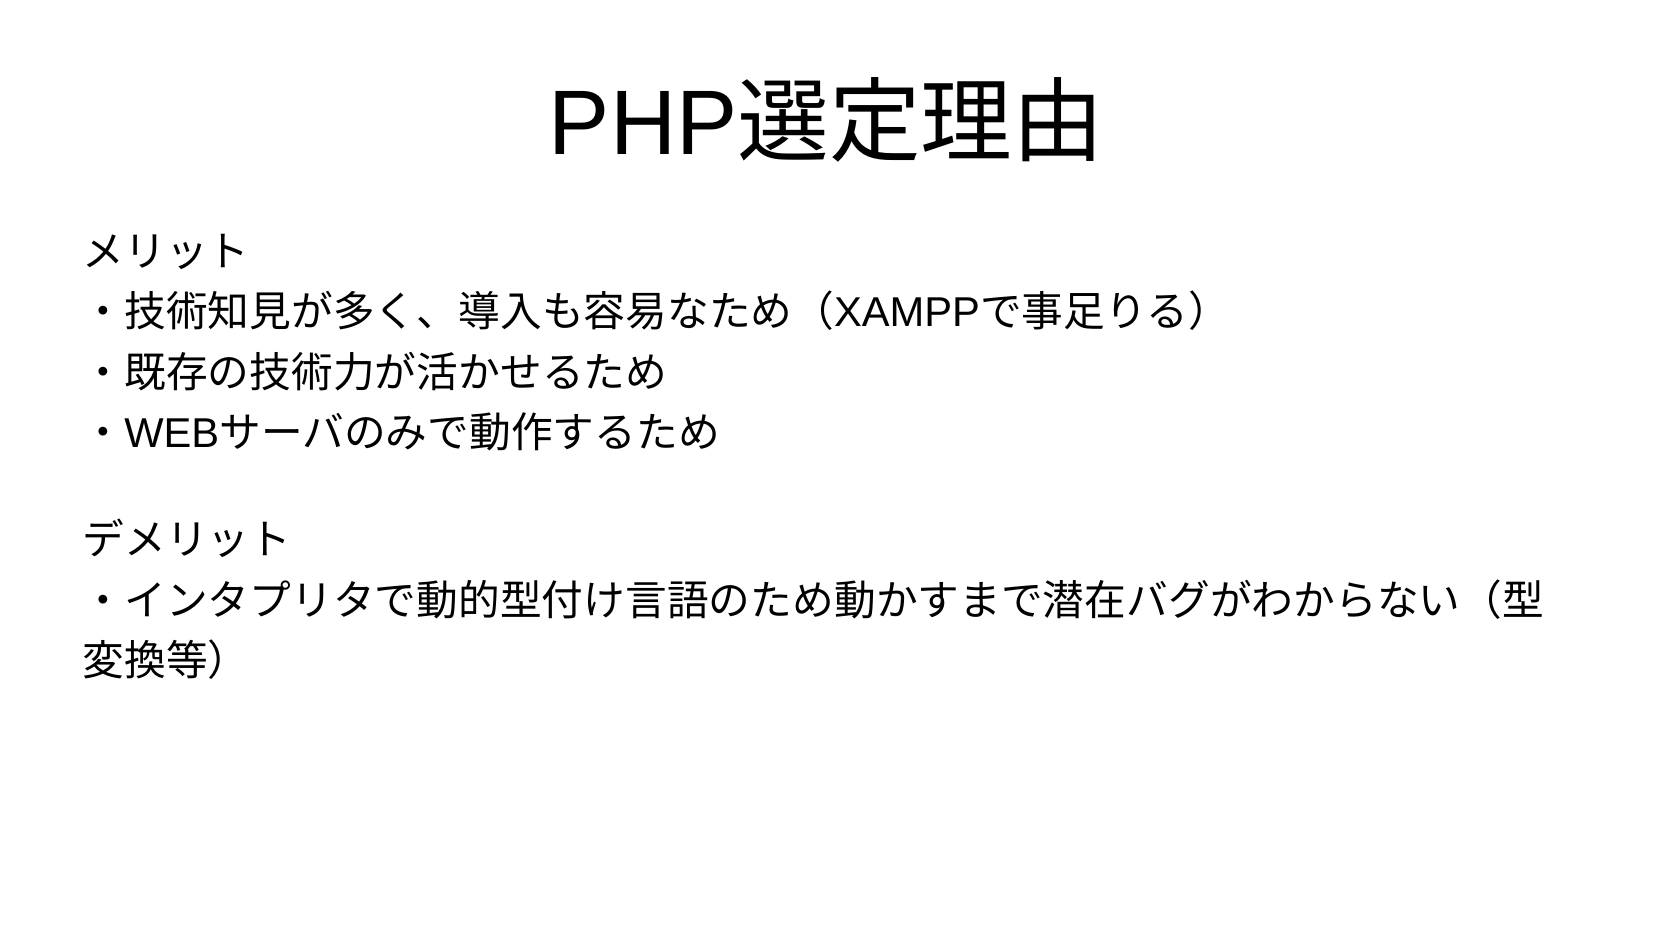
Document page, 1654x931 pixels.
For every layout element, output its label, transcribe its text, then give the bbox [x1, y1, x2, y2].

title PHP選定理由 [82, 37, 1571, 193]
subtitle メリット ・技術知見が多く、導入も容易なため（XAMPPで事足りる） ・既存の技術力が活かせるため ・WEBサーバのみで動作するため デメリット ・インタプリタで動的型付け言語のため動かすまで潜在バグがわからない（型変換等） [82, 217, 1571, 758]
